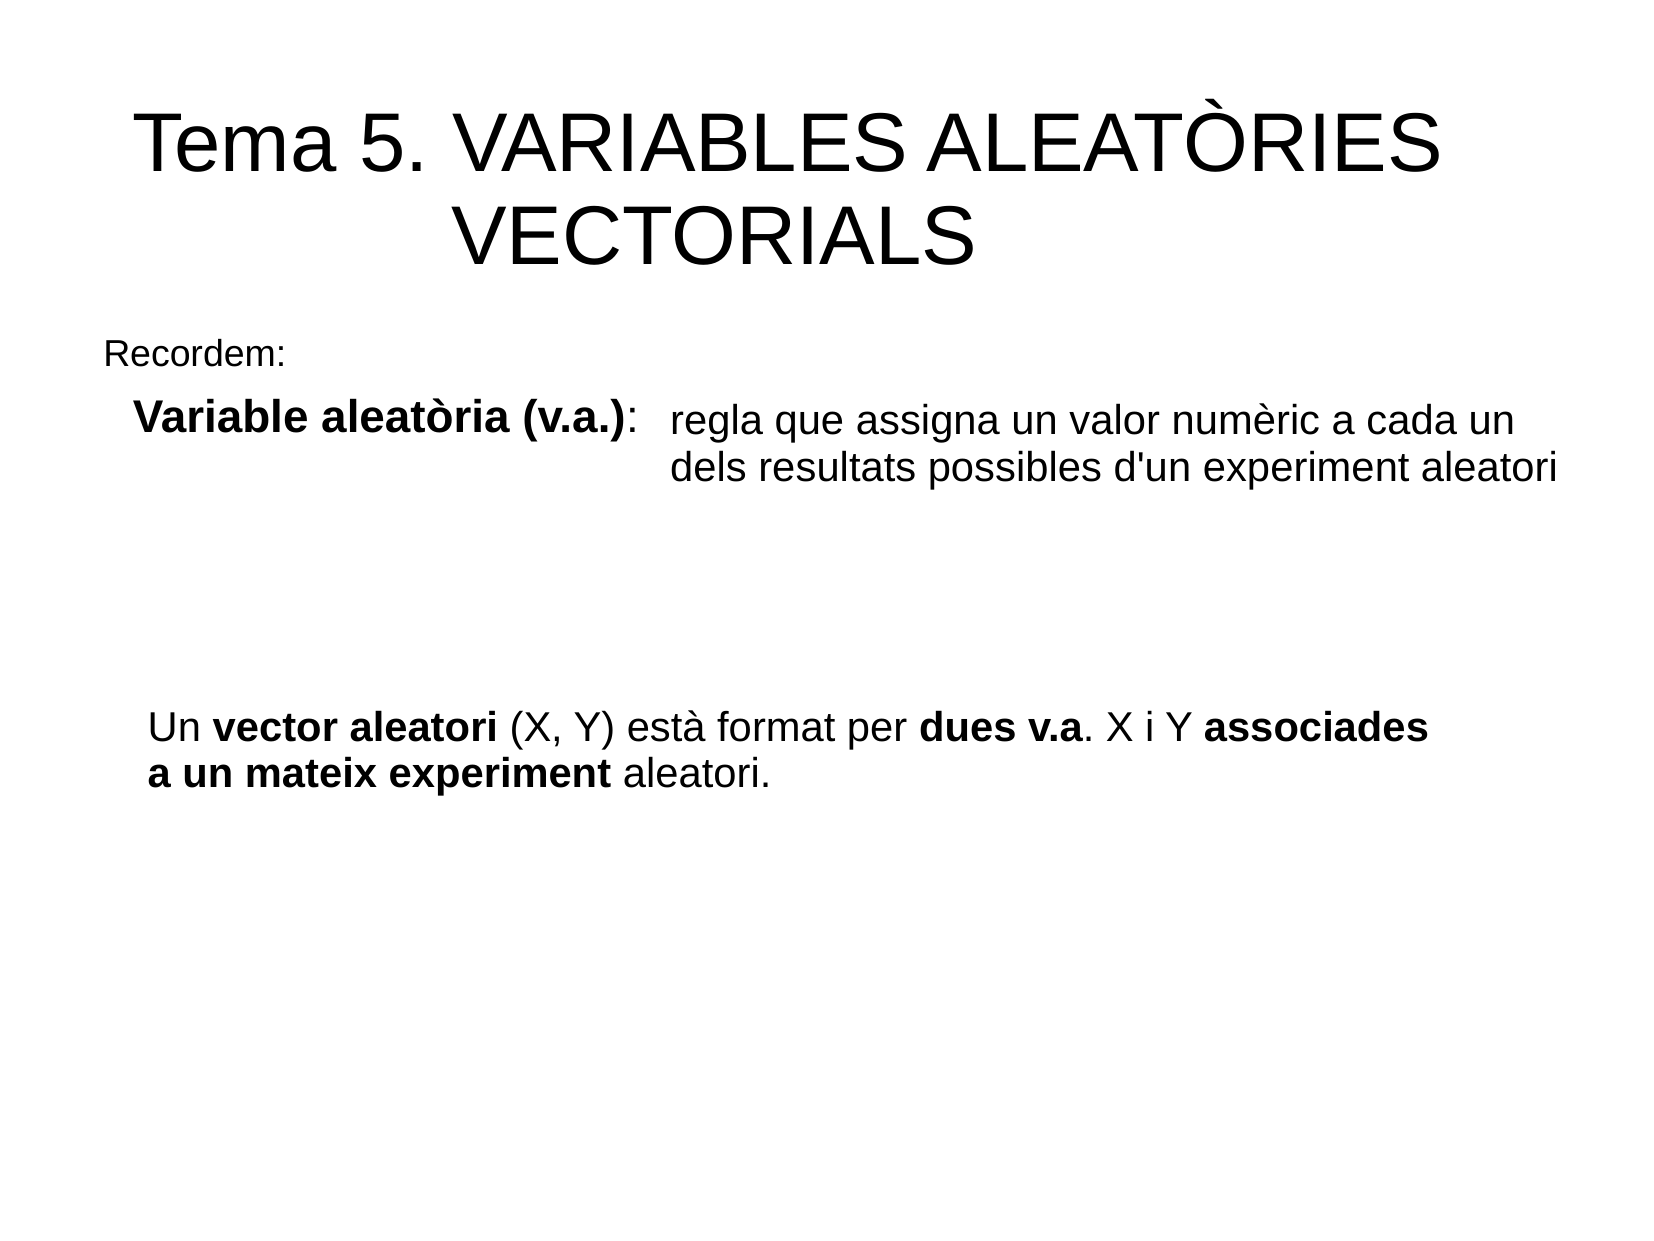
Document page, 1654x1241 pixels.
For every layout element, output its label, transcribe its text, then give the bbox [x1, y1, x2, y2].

text_box Tema 5. VARIABLES ALEATÒRIES VECTORIALS [118, 88, 1536, 290]
text_box Variable aleatòria (v.a.): [118, 383, 1565, 452]
text_box regla que assigna un valor numèric a cada un dels resultats possibles d'un experiment aleatori [655, 389, 1601, 499]
text_box Recordem: [88, 324, 325, 382]
text_box Un vector aleatori (X, Y) està format per dues v.a. X i Y associades a un mateix experiment aleatori. [59, 649, 1625, 901]
